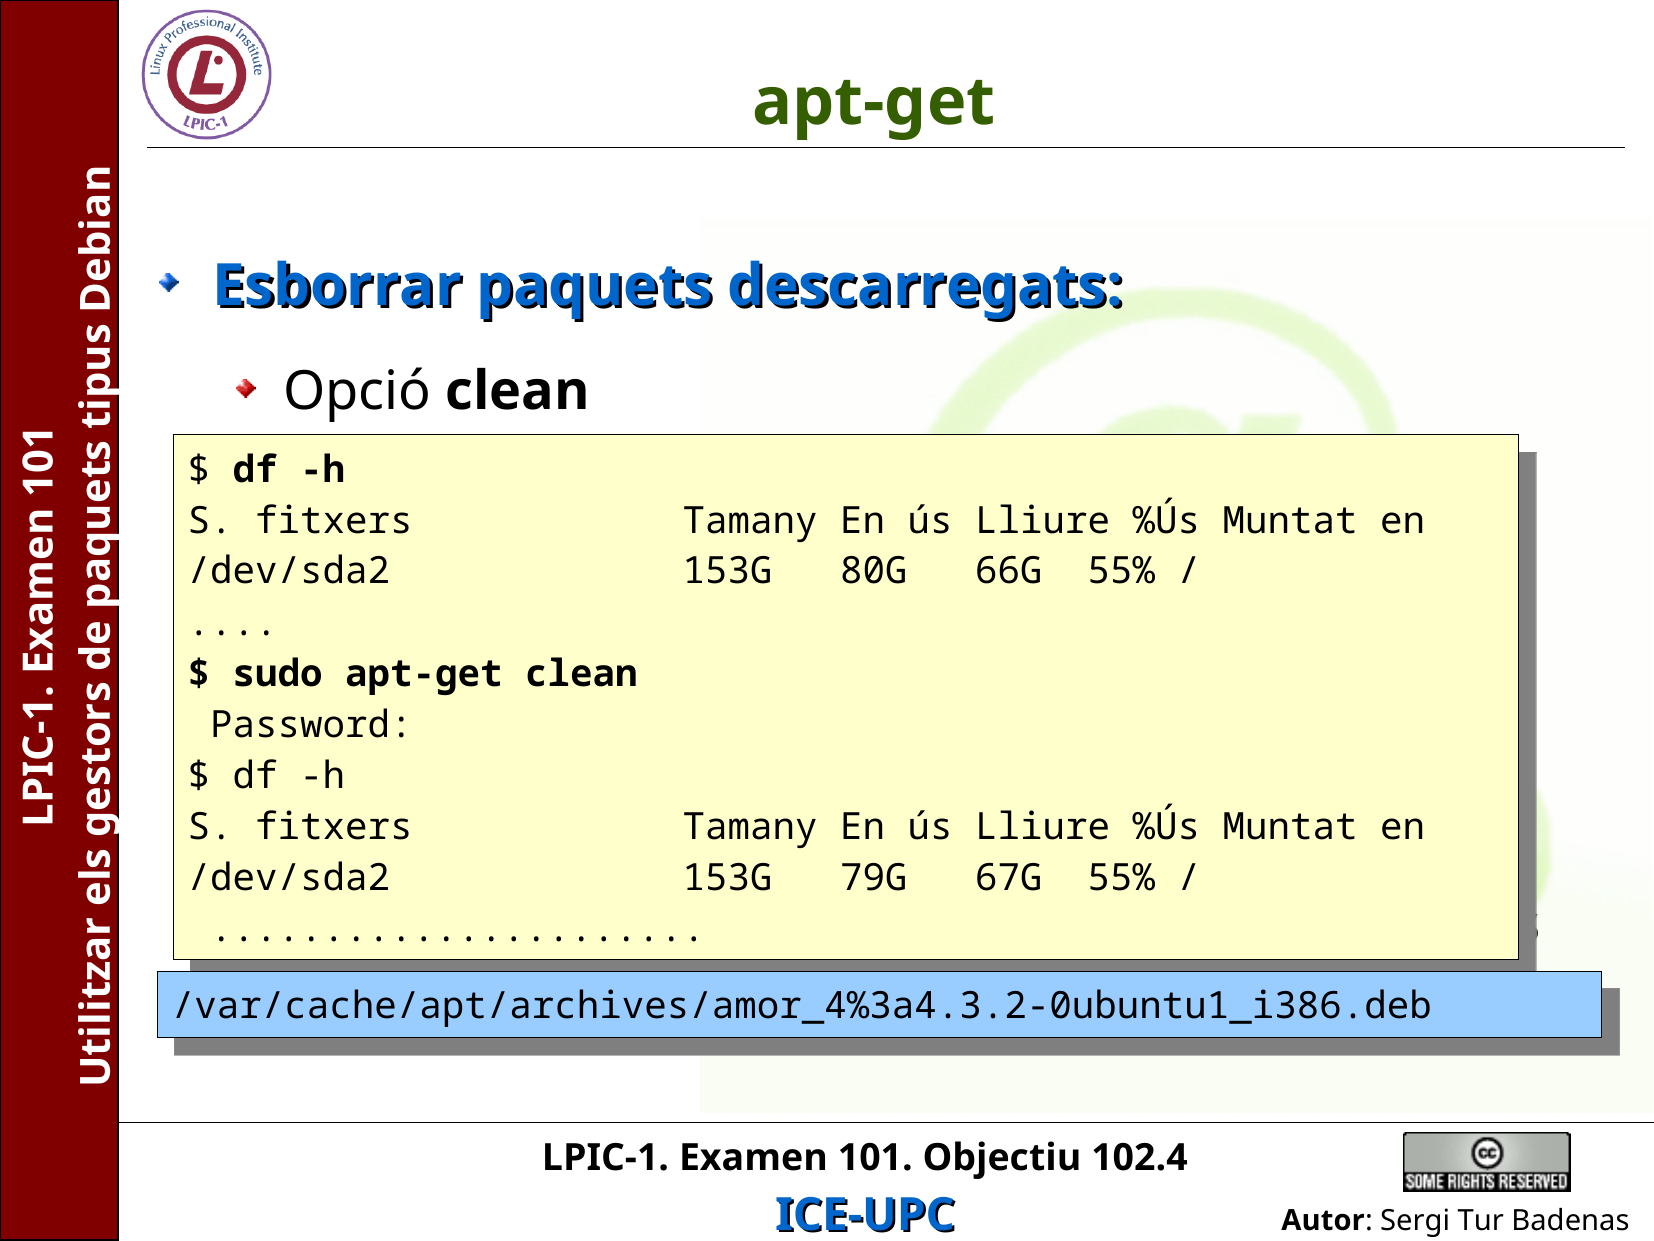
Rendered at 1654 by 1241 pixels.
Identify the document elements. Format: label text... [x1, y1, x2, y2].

picture [1403, 1139, 1571, 1192]
picture [700, 217, 1654, 1113]
text_box /var/cache/apt/archives/amor_4%3a4.3.2-0ubuntu1_i386.deb [157, 971, 1602, 1036]
text_box $ df -h S. fitxers Tamany En ús Lliure %Ús Muntat en /dev/sda2 153G 80G 66G 55% / .... $ sudo apt-get clean Password: $ df -h S. fitxers Tamany En ús Lliure %Ús Muntat en /dev/sda2 153G 79G 67G 55% / ...................... [173, 434, 1519, 831]
list Esborrar paquets descarregats: Opció clean Els paquets es troben a /var/cache/apt/archives [141, 242, 1630, 1139]
title apt-get [129, 55, 1619, 142]
picture [135, 5, 277, 55]
